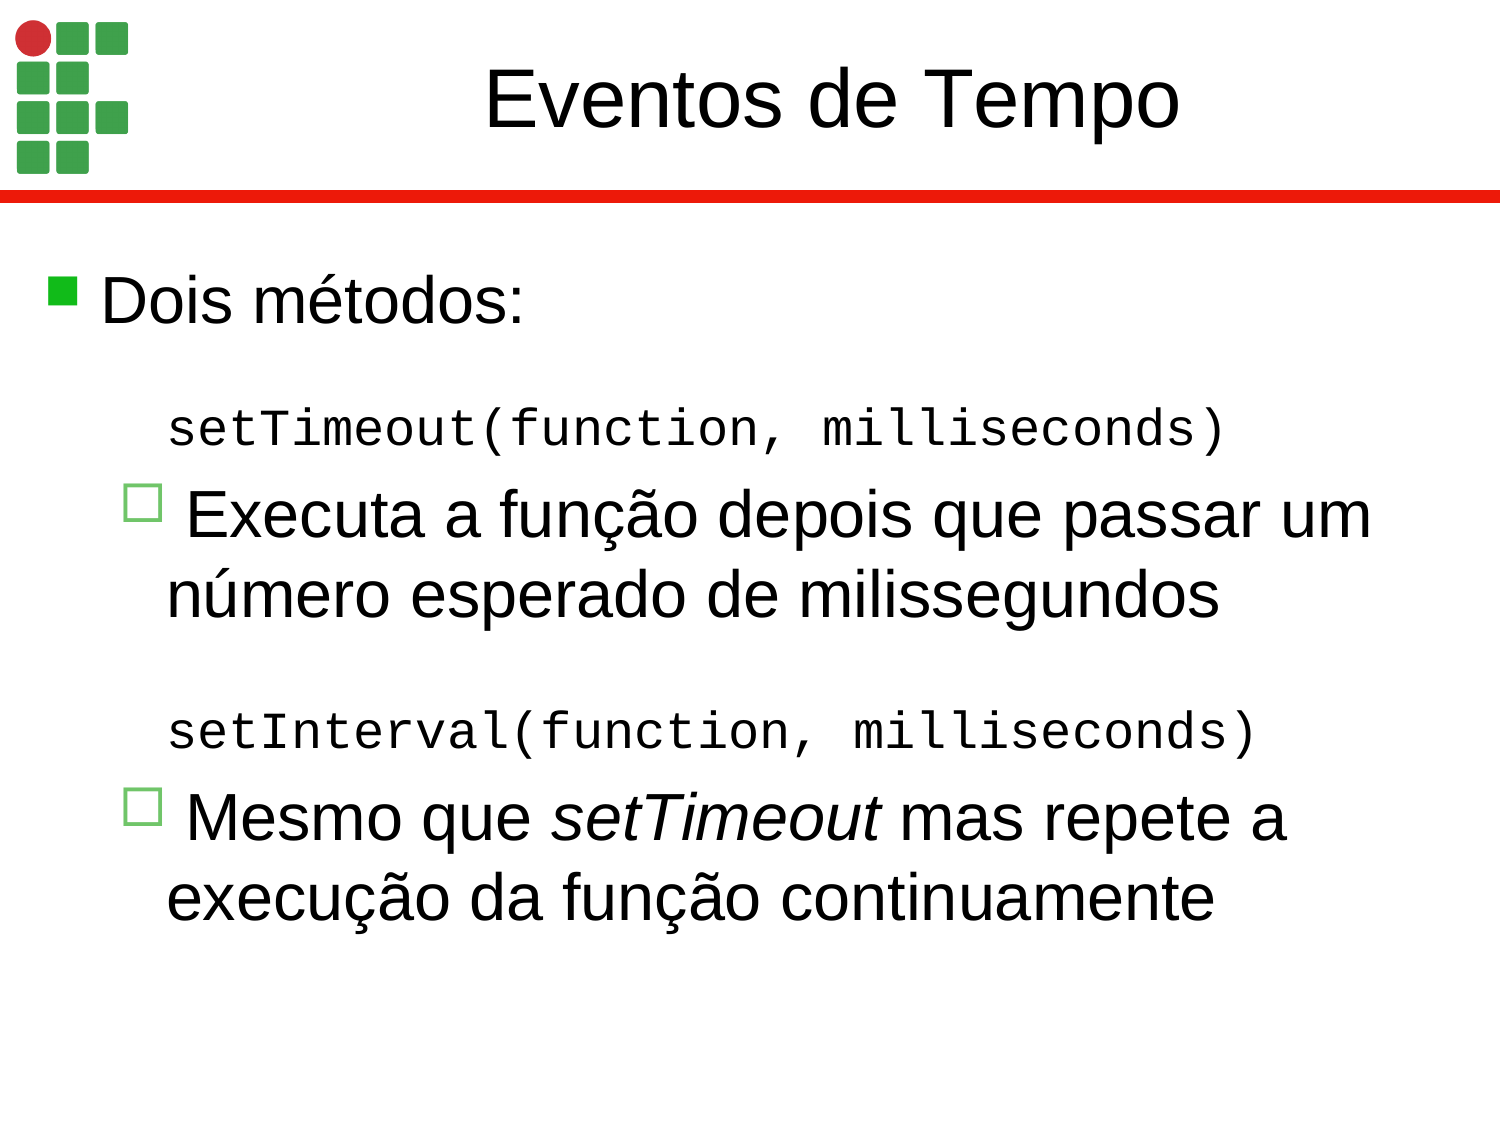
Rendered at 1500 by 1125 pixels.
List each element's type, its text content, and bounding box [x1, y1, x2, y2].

picture [14, 16, 130, 178]
list Dois métodos: setTimeout(function, milliseconds) Executa a função depois que passar um número esperado de milissegundos setInterval(function, milliseconds) Mesmo que setTimeout mas repete a execução da função continuamente [29, 207, 1471, 1087]
title Eventos de Tempo [165, 0, 1500, 202]
